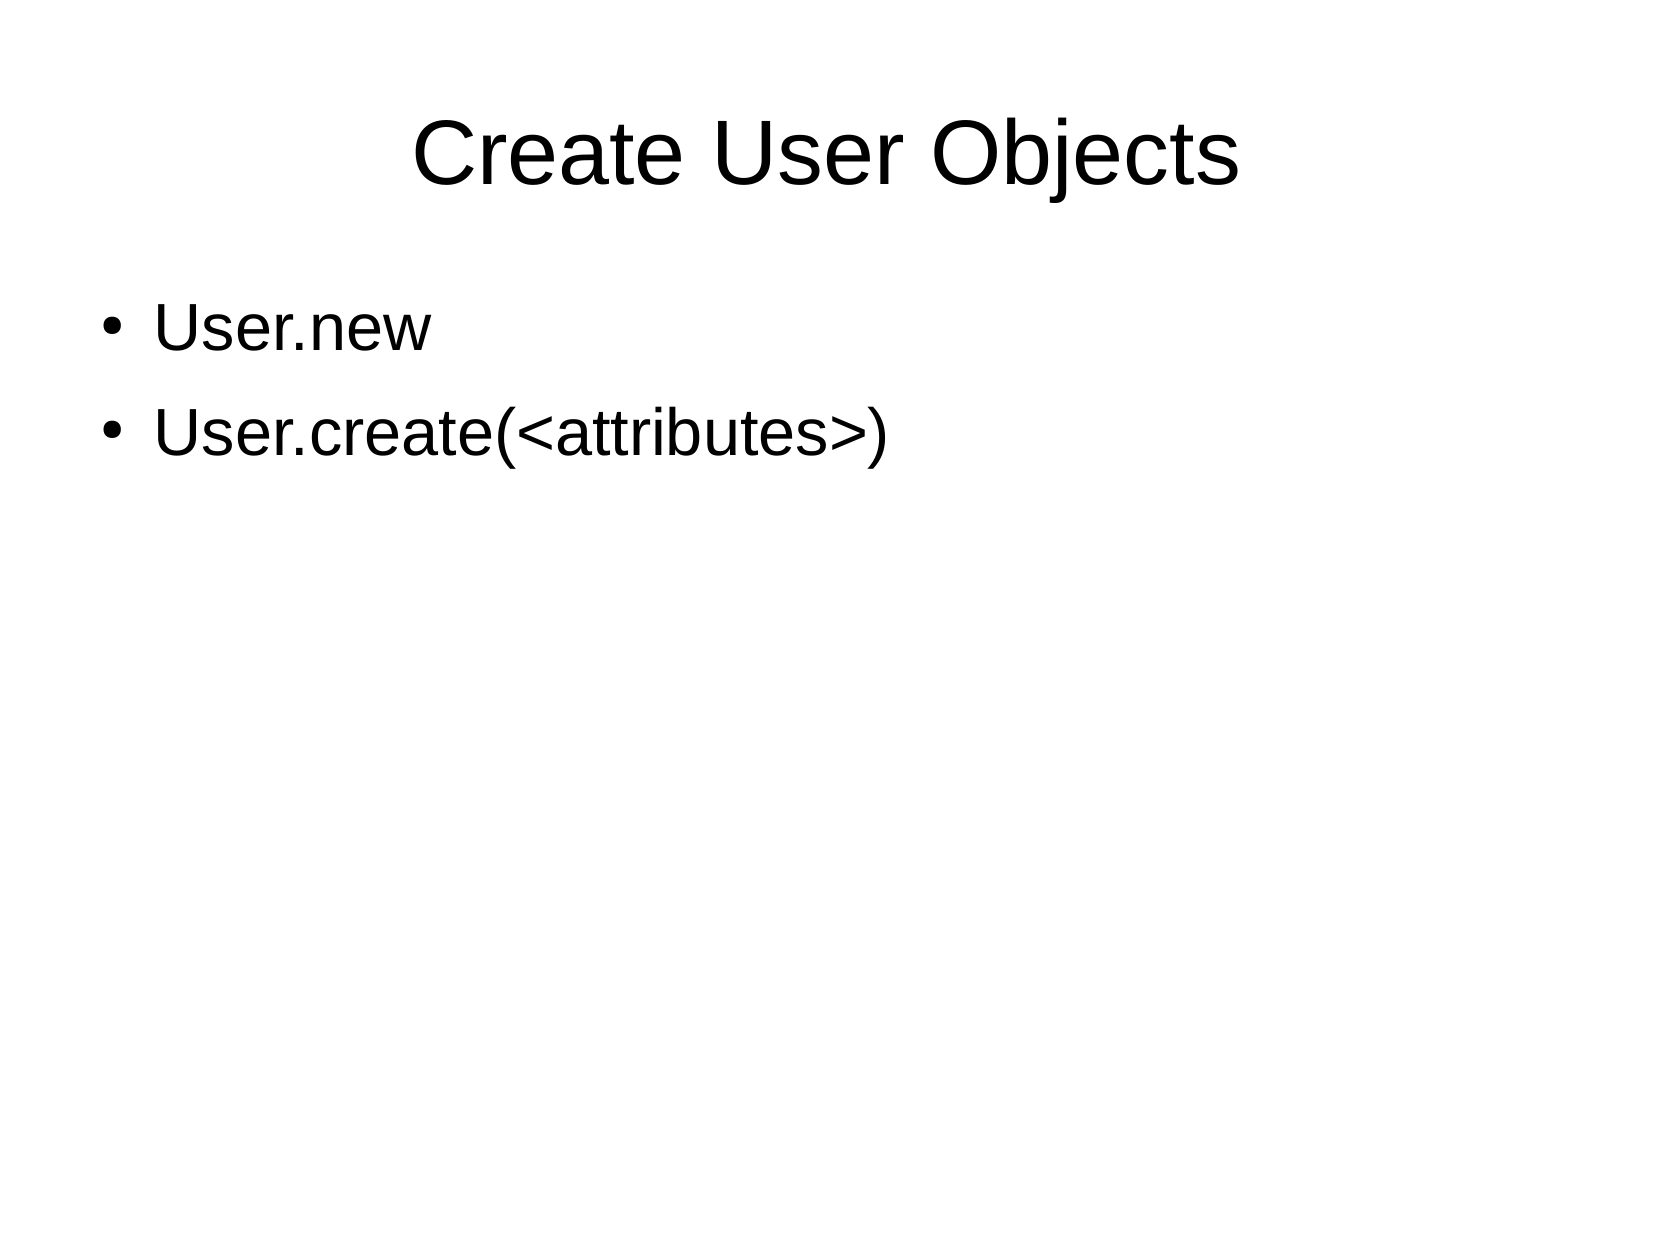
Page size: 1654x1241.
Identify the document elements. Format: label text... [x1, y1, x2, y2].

title Create User Objects [82, 49, 1571, 257]
list User.new User.create(<attributes>) [82, 290, 1538, 1010]
